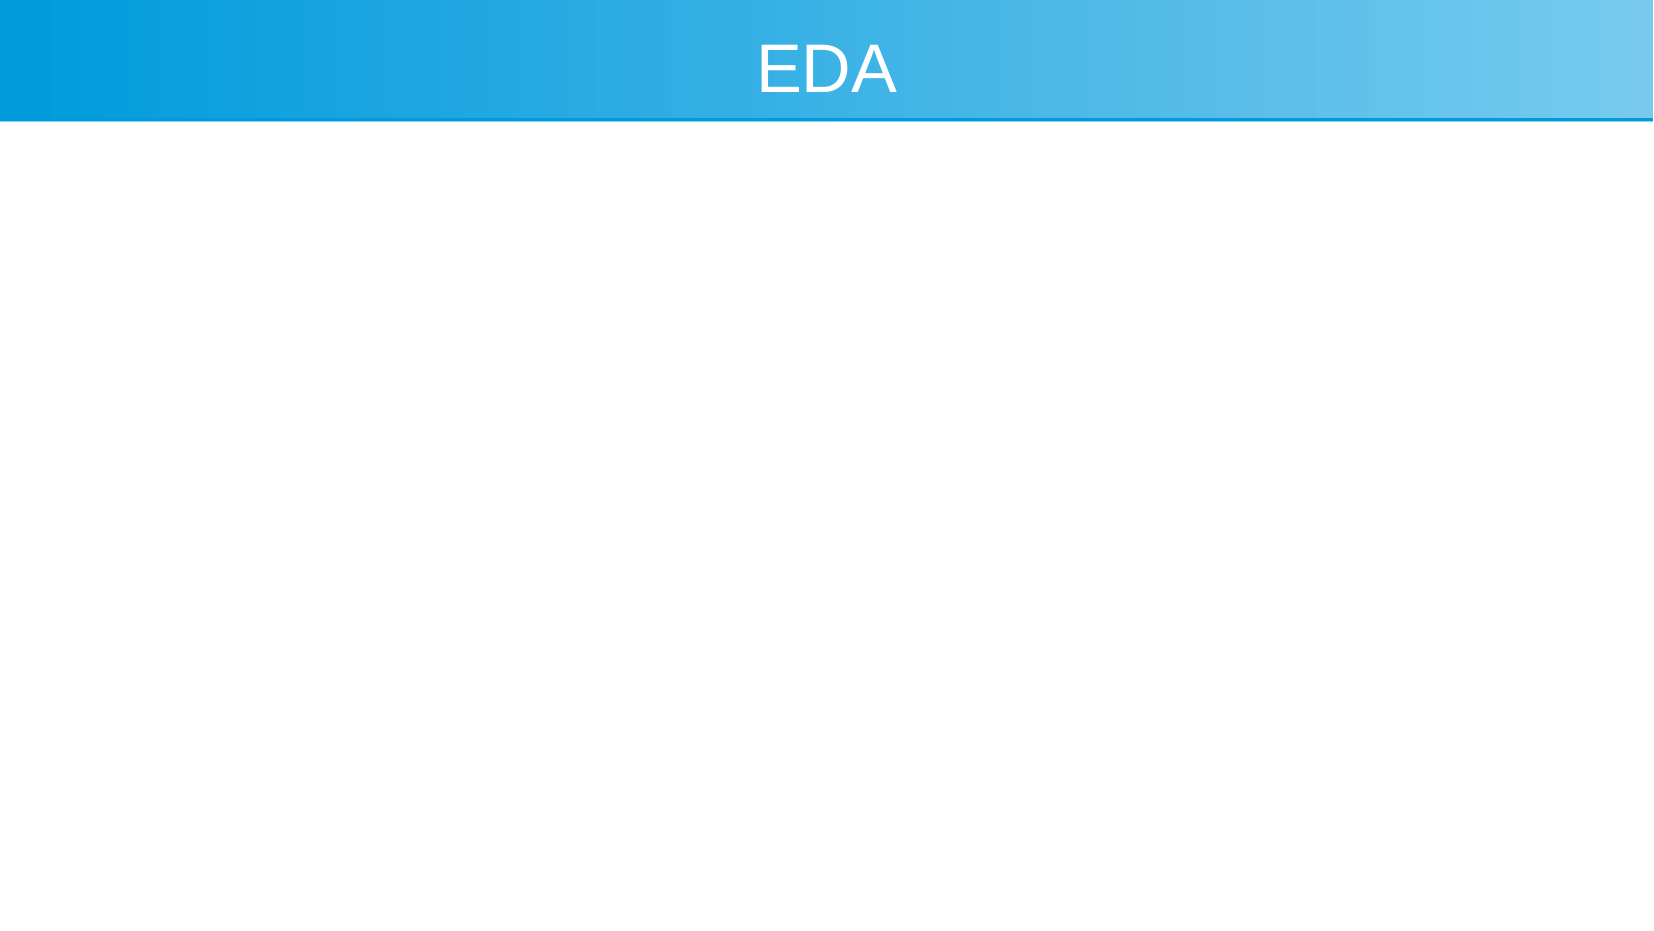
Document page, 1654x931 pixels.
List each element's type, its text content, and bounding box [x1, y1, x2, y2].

title EDA [59, 29, 1595, 108]
